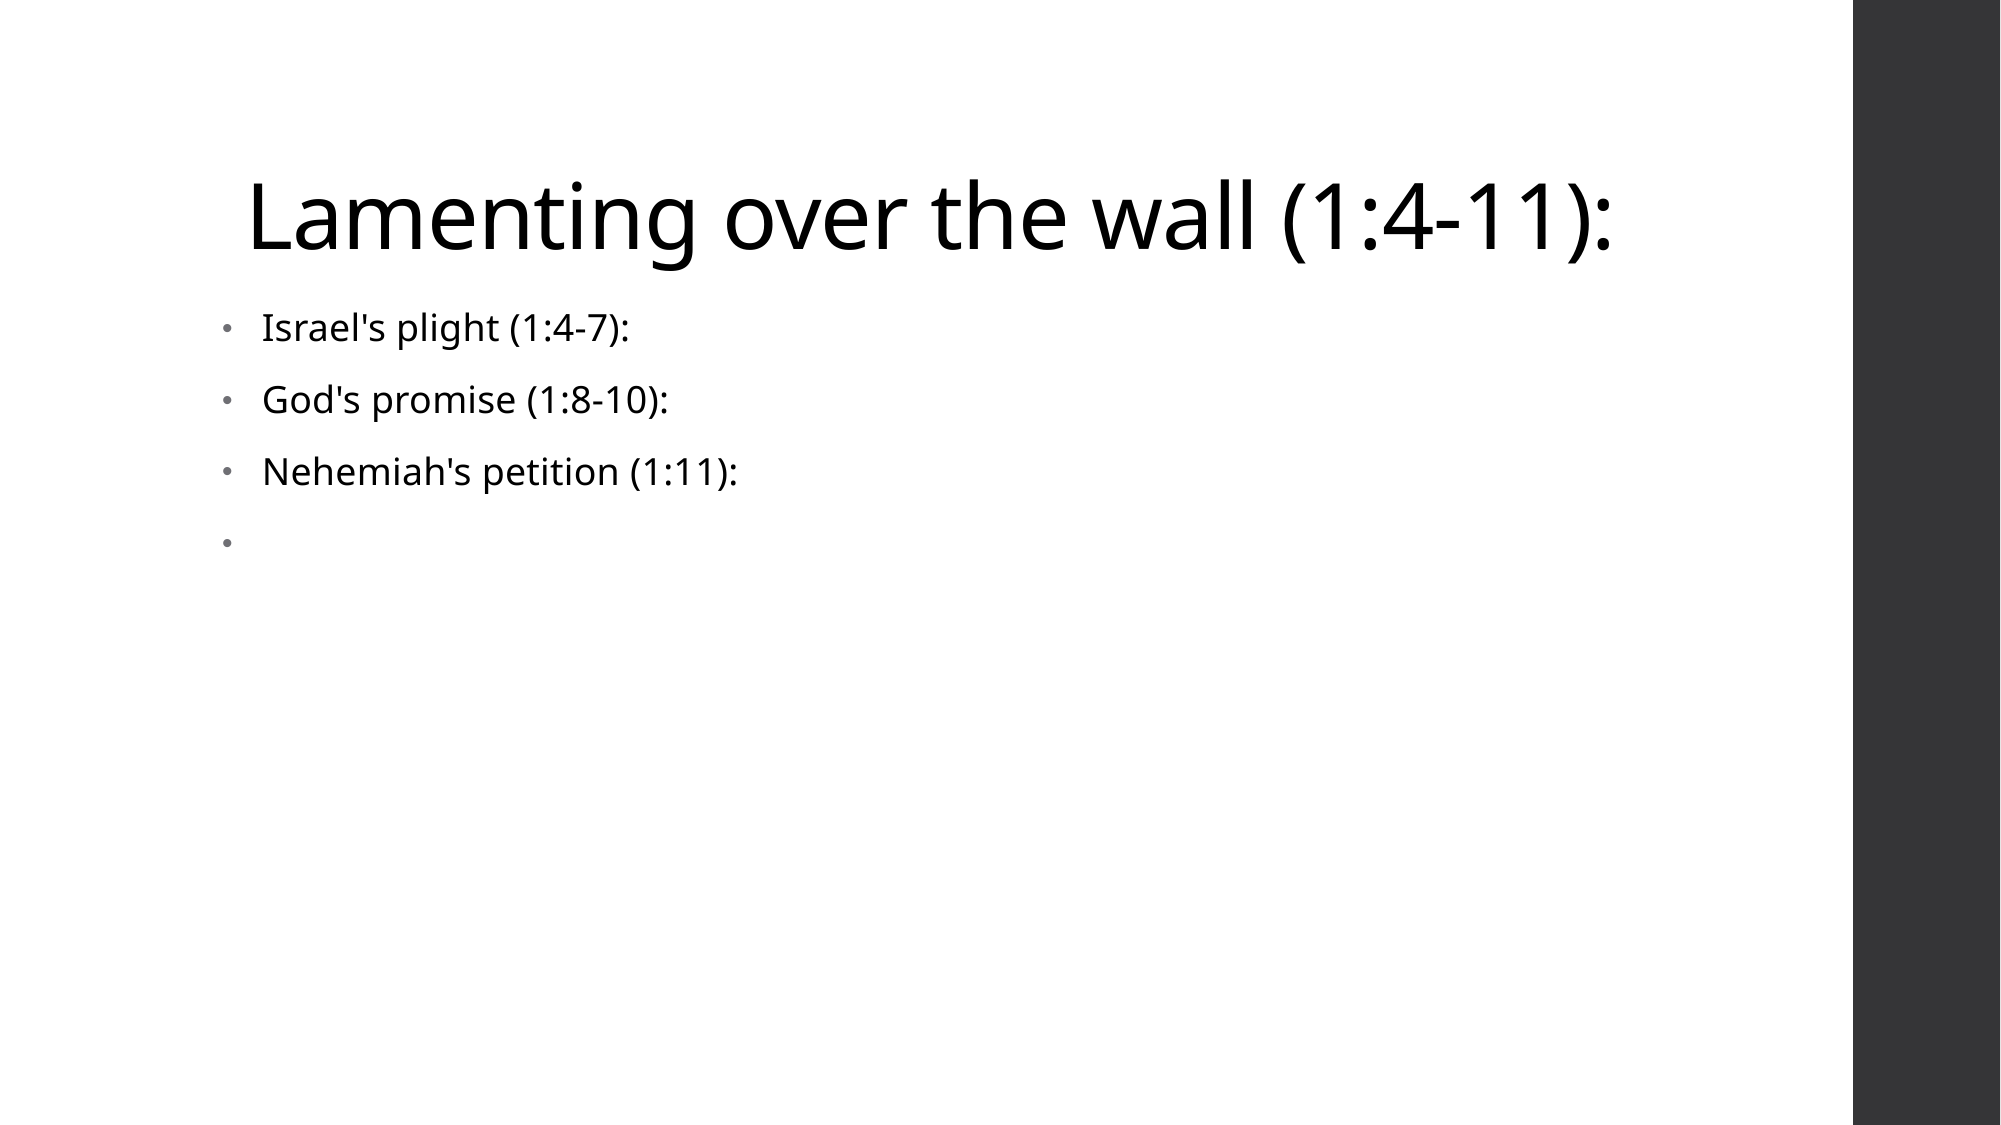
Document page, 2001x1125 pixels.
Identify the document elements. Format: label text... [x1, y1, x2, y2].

list Israel's plight (1:4-7): God's promise (1:8-10): Nehemiah's petition (1:11): [206, 299, 1617, 1014]
title Lamenting over the wall (1:4-11): [206, 60, 1797, 278]
